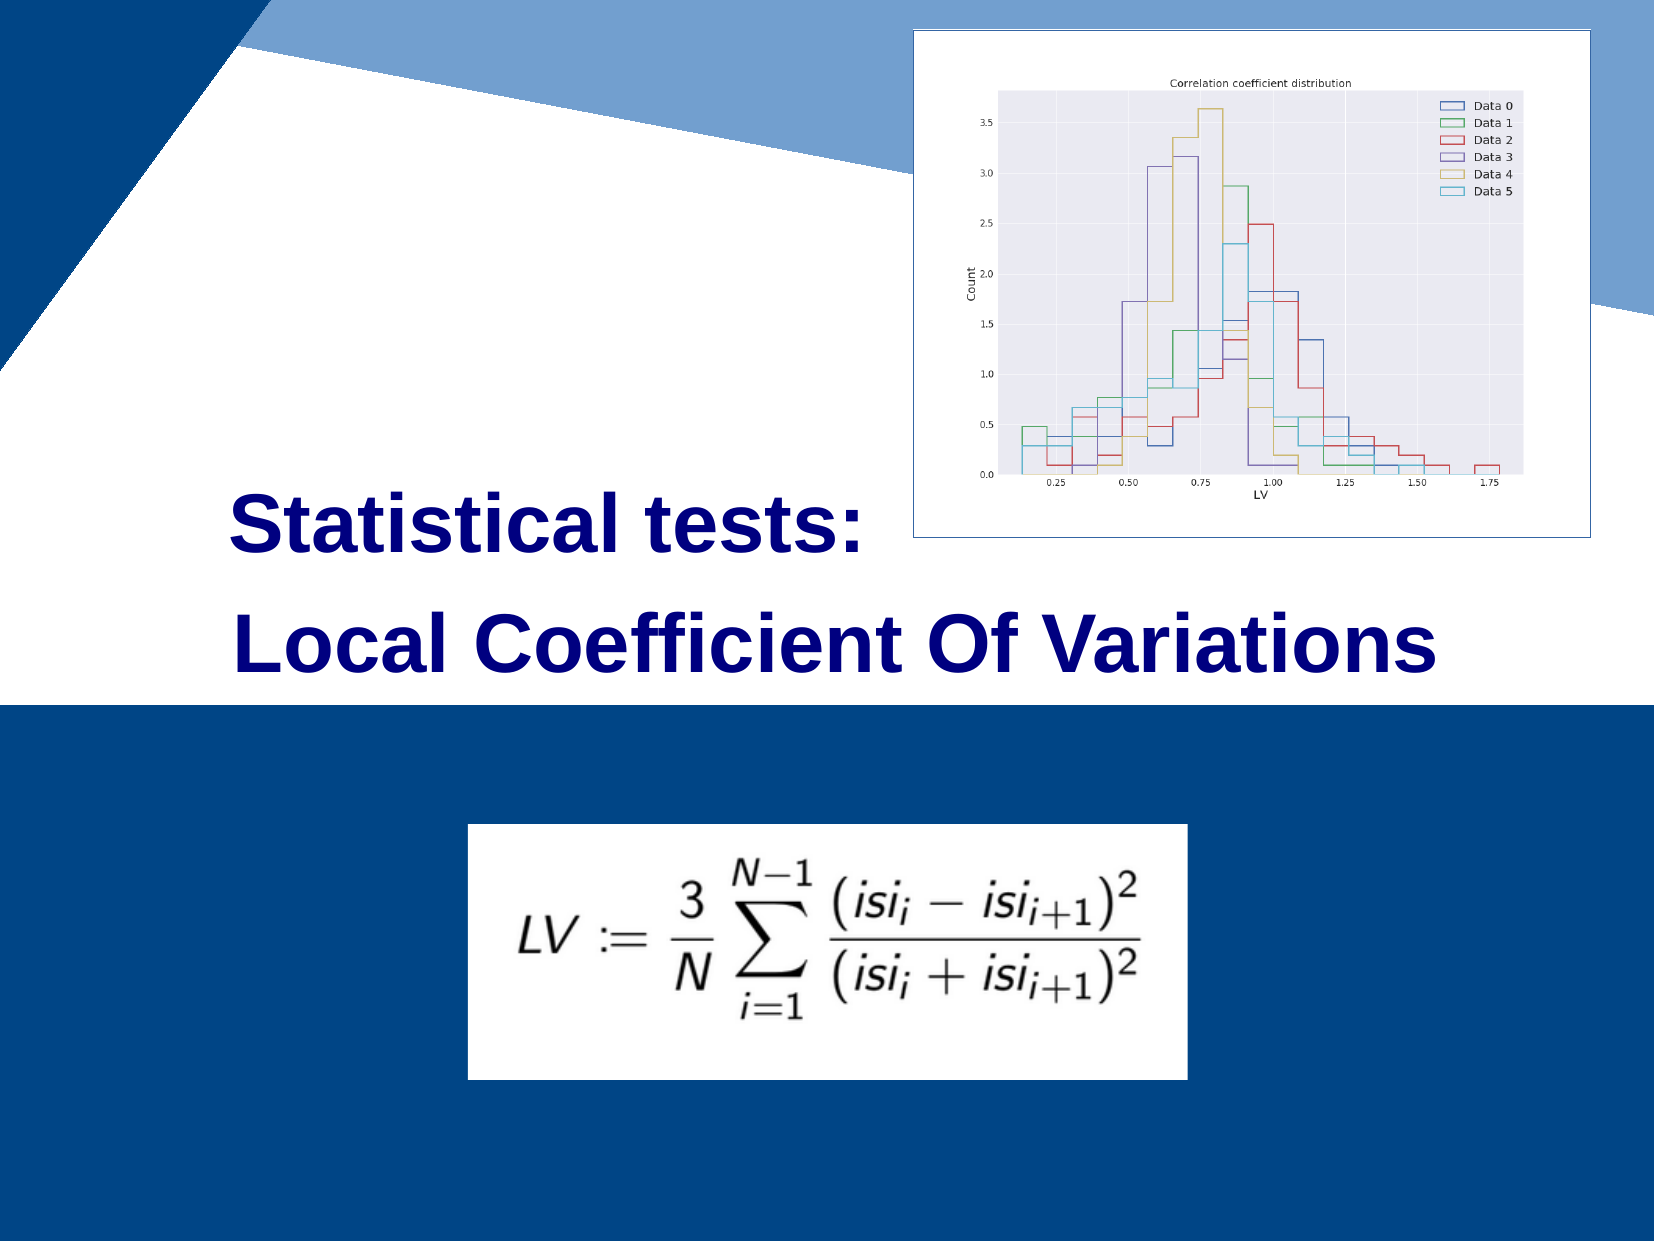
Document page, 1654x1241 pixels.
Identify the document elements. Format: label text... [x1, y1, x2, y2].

text_box [0, 705, 1654, 1241]
text_box [0, 0, 1654, 371]
picture [467, 824, 1188, 1081]
text_box Statistical tests: [165, 469, 930, 578]
picture [913, 29, 1591, 538]
text_box Local Coefficient Of Variations [218, 589, 1456, 791]
